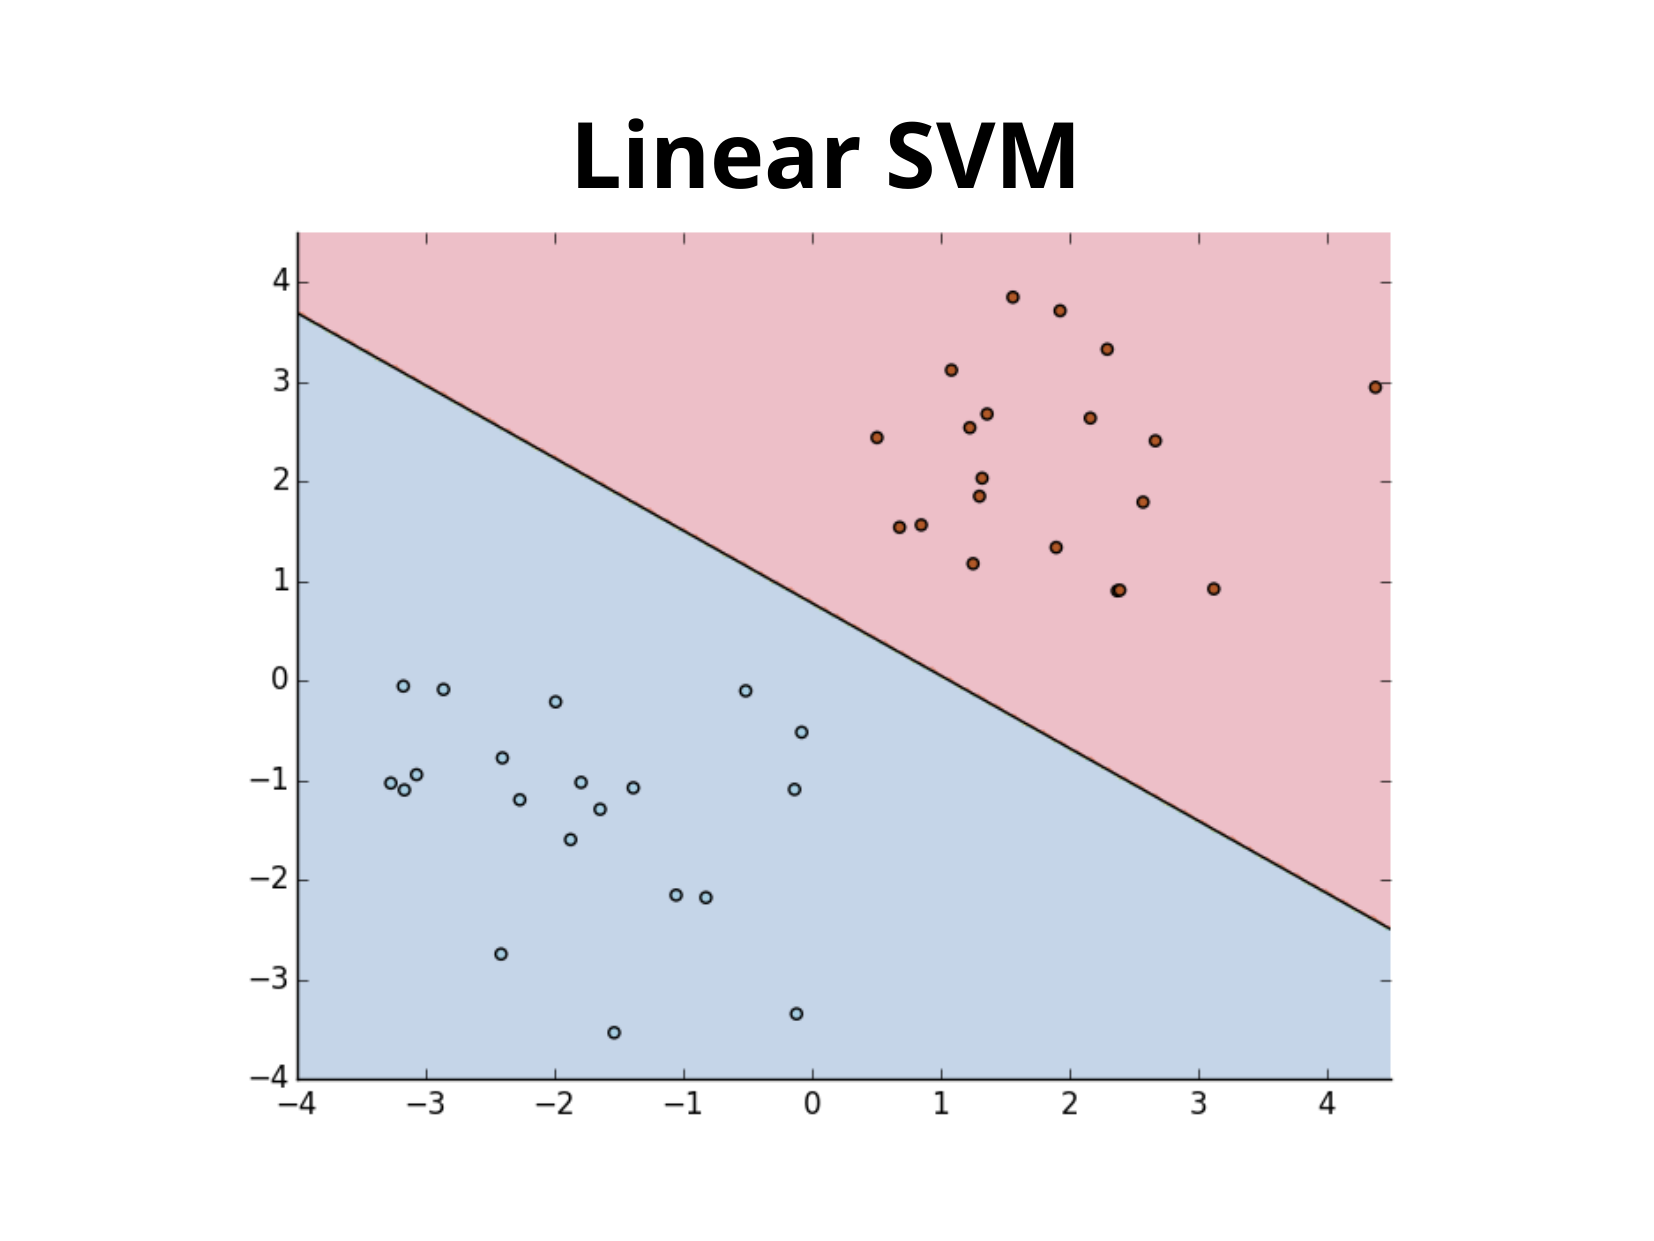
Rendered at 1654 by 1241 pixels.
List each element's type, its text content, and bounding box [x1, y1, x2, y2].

picture [121, 1010, 1532, 1185]
title Linear SVM [82, 49, 1571, 257]
list [82, 290, 1571, 1010]
picture [121, 257, 1532, 290]
